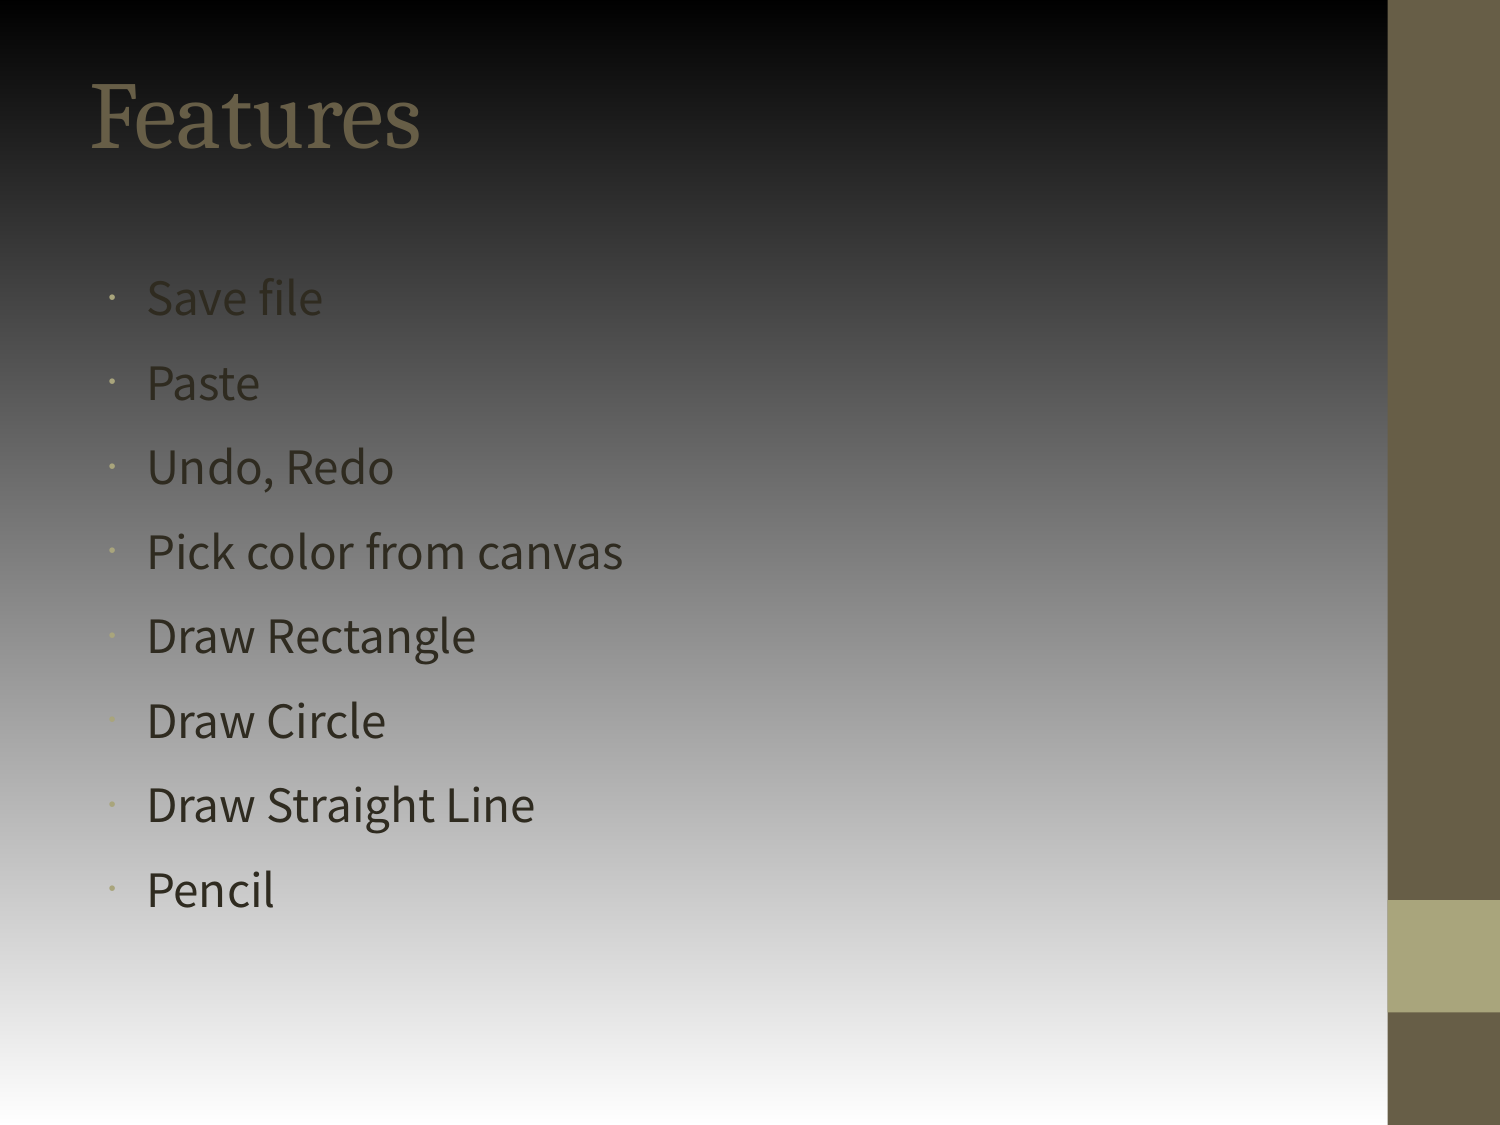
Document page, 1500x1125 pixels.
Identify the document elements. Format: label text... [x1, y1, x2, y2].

title Features [75, 45, 1325, 233]
list Save file Paste Undo, Redo Pick color from canvas Draw Rectangle Draw Circle Draw Straight Line Pencil [75, 262, 1325, 1050]
